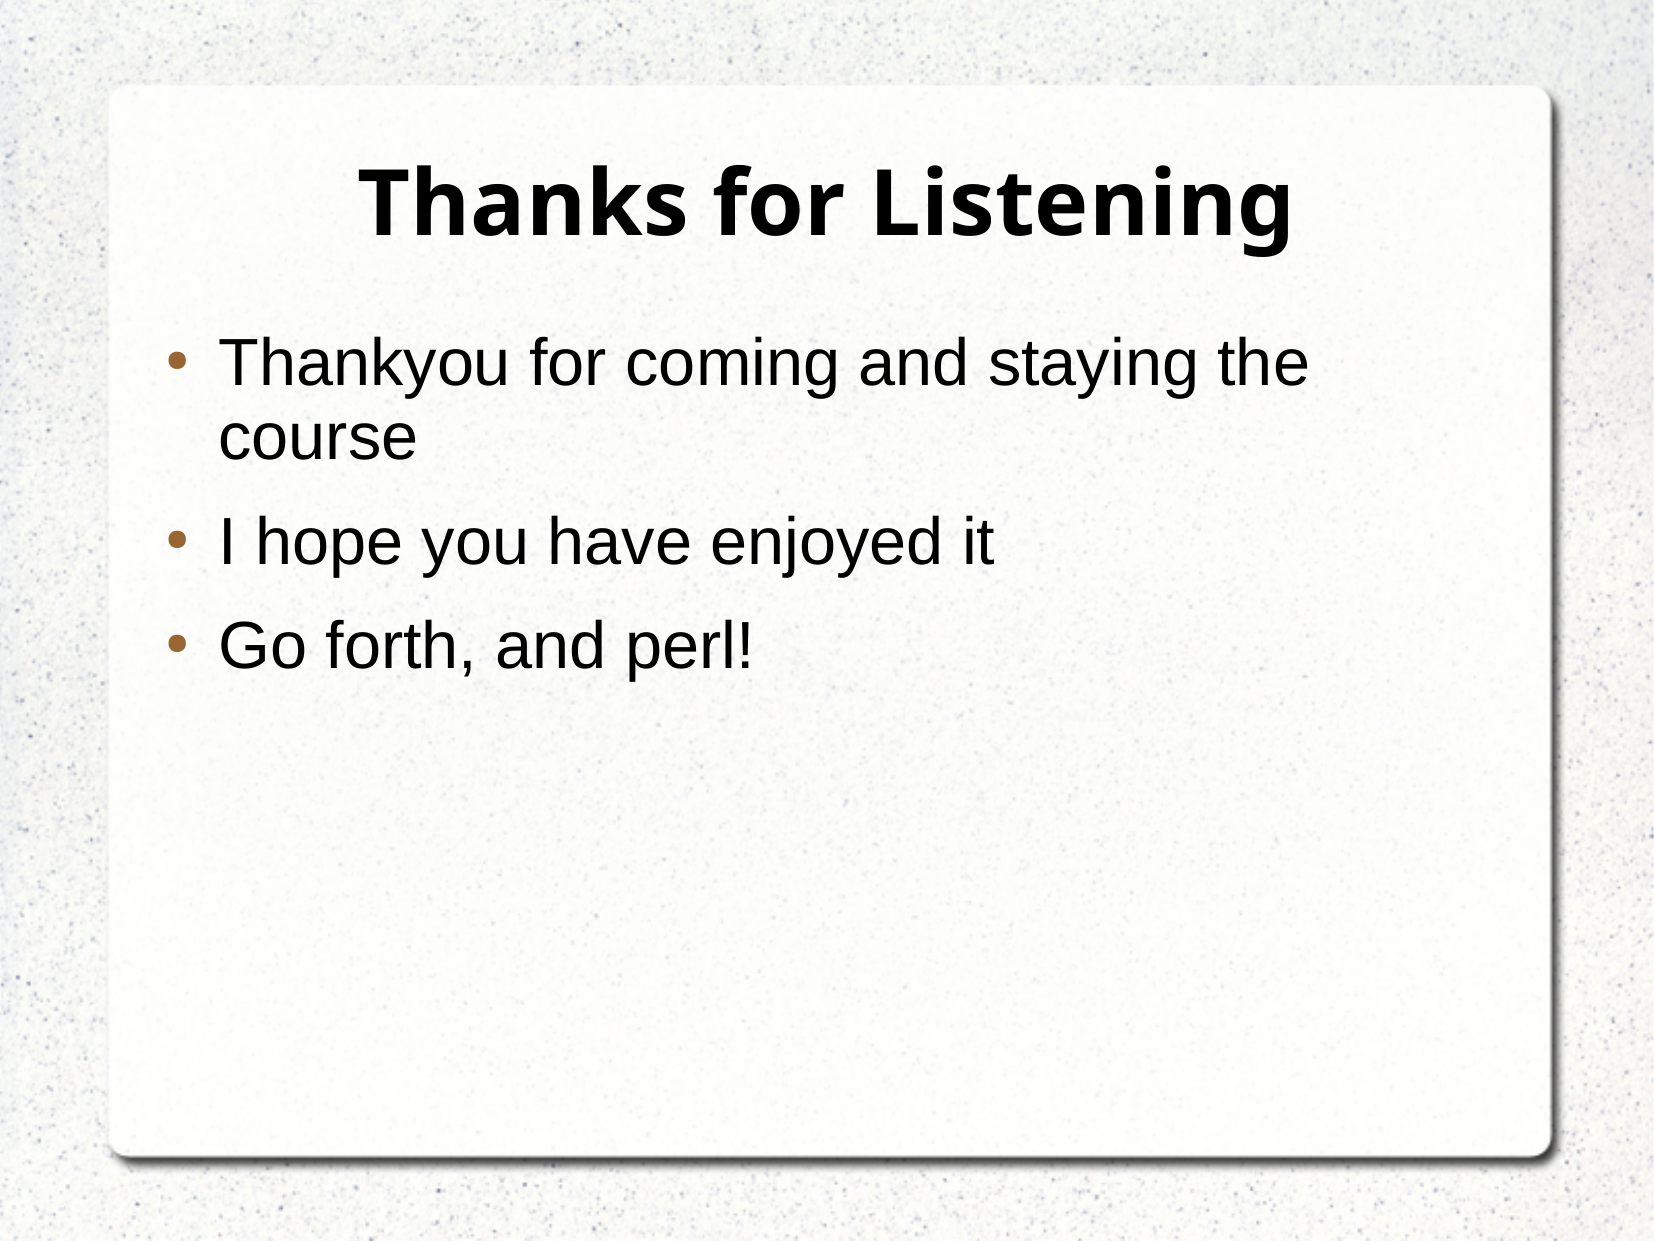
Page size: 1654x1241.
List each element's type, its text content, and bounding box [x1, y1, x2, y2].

picture [0, 0, 1654, 1241]
list Thankyou for coming and staying the course I hope you have enjoyed it Go forth, and perl! [147, 324, 1506, 960]
title Thanks for Listening [118, 96, 1536, 304]
